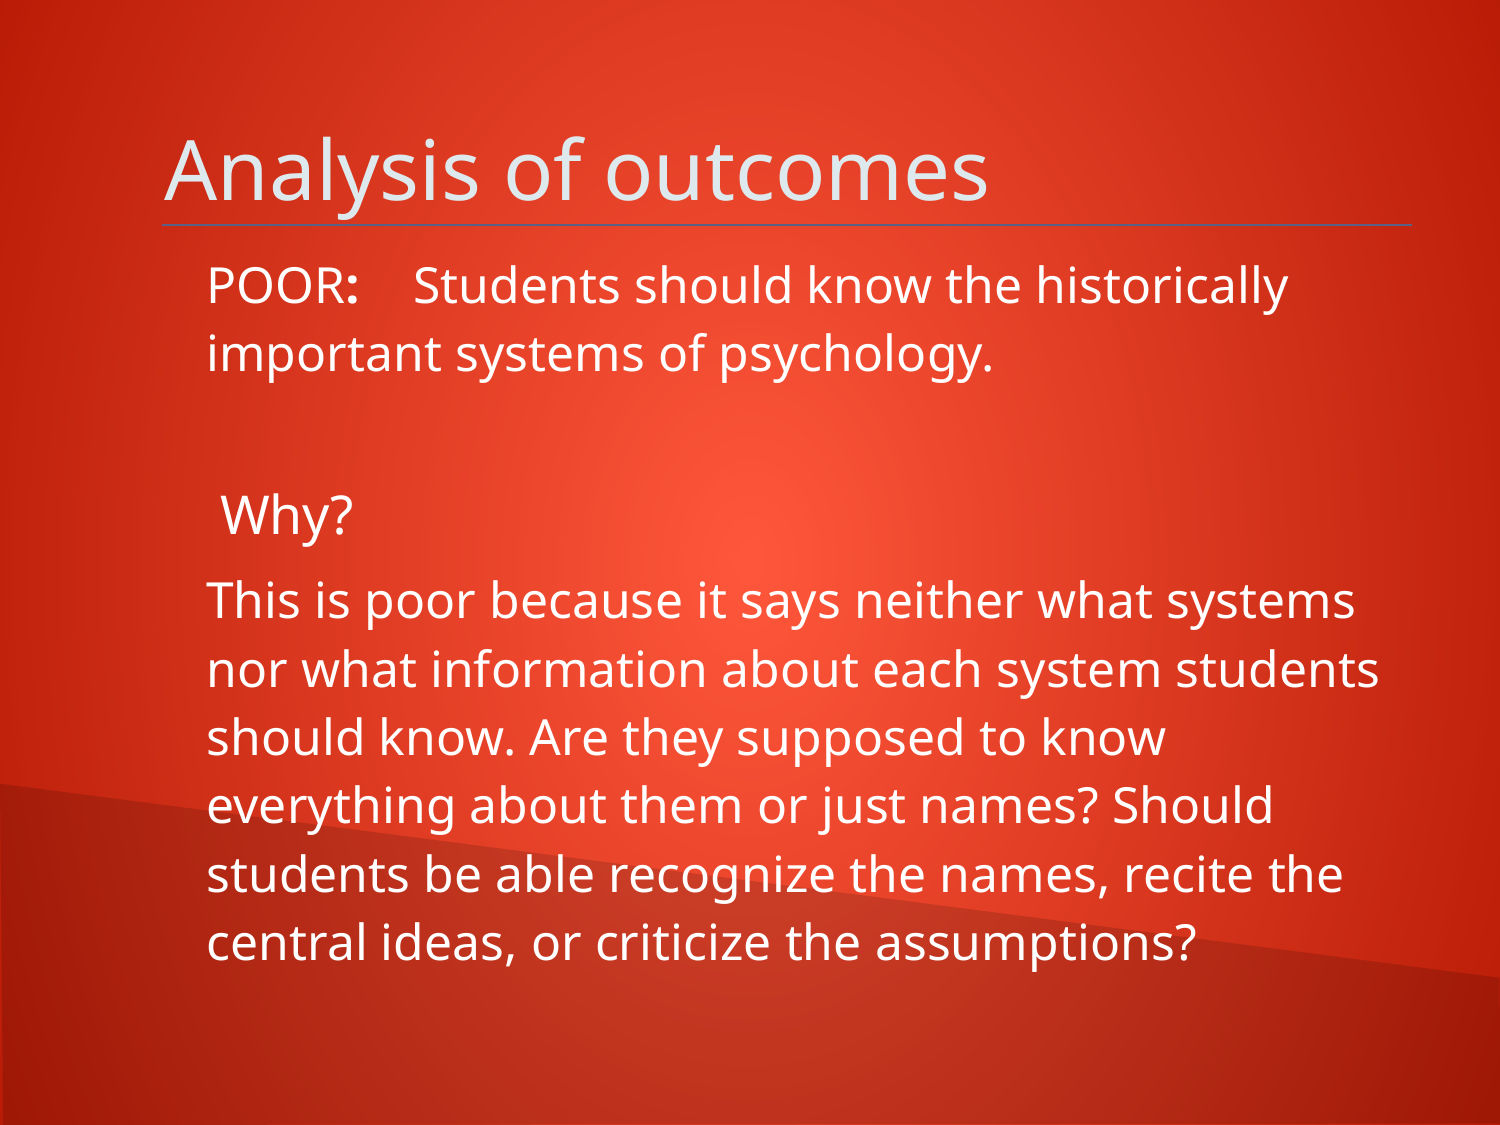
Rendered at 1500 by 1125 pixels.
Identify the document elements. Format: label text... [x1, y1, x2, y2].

title Analysis of outcomes [150, 45, 1425, 233]
list POOR: Students should know the historically important systems of psychology. Why? This is poor because it says neither what systems nor what information about each system students should know. Are they supposed to know everything about them or just names? Should students be able recognize the names, recite the central ideas, or criticize the assumptions? [150, 237, 1425, 988]
